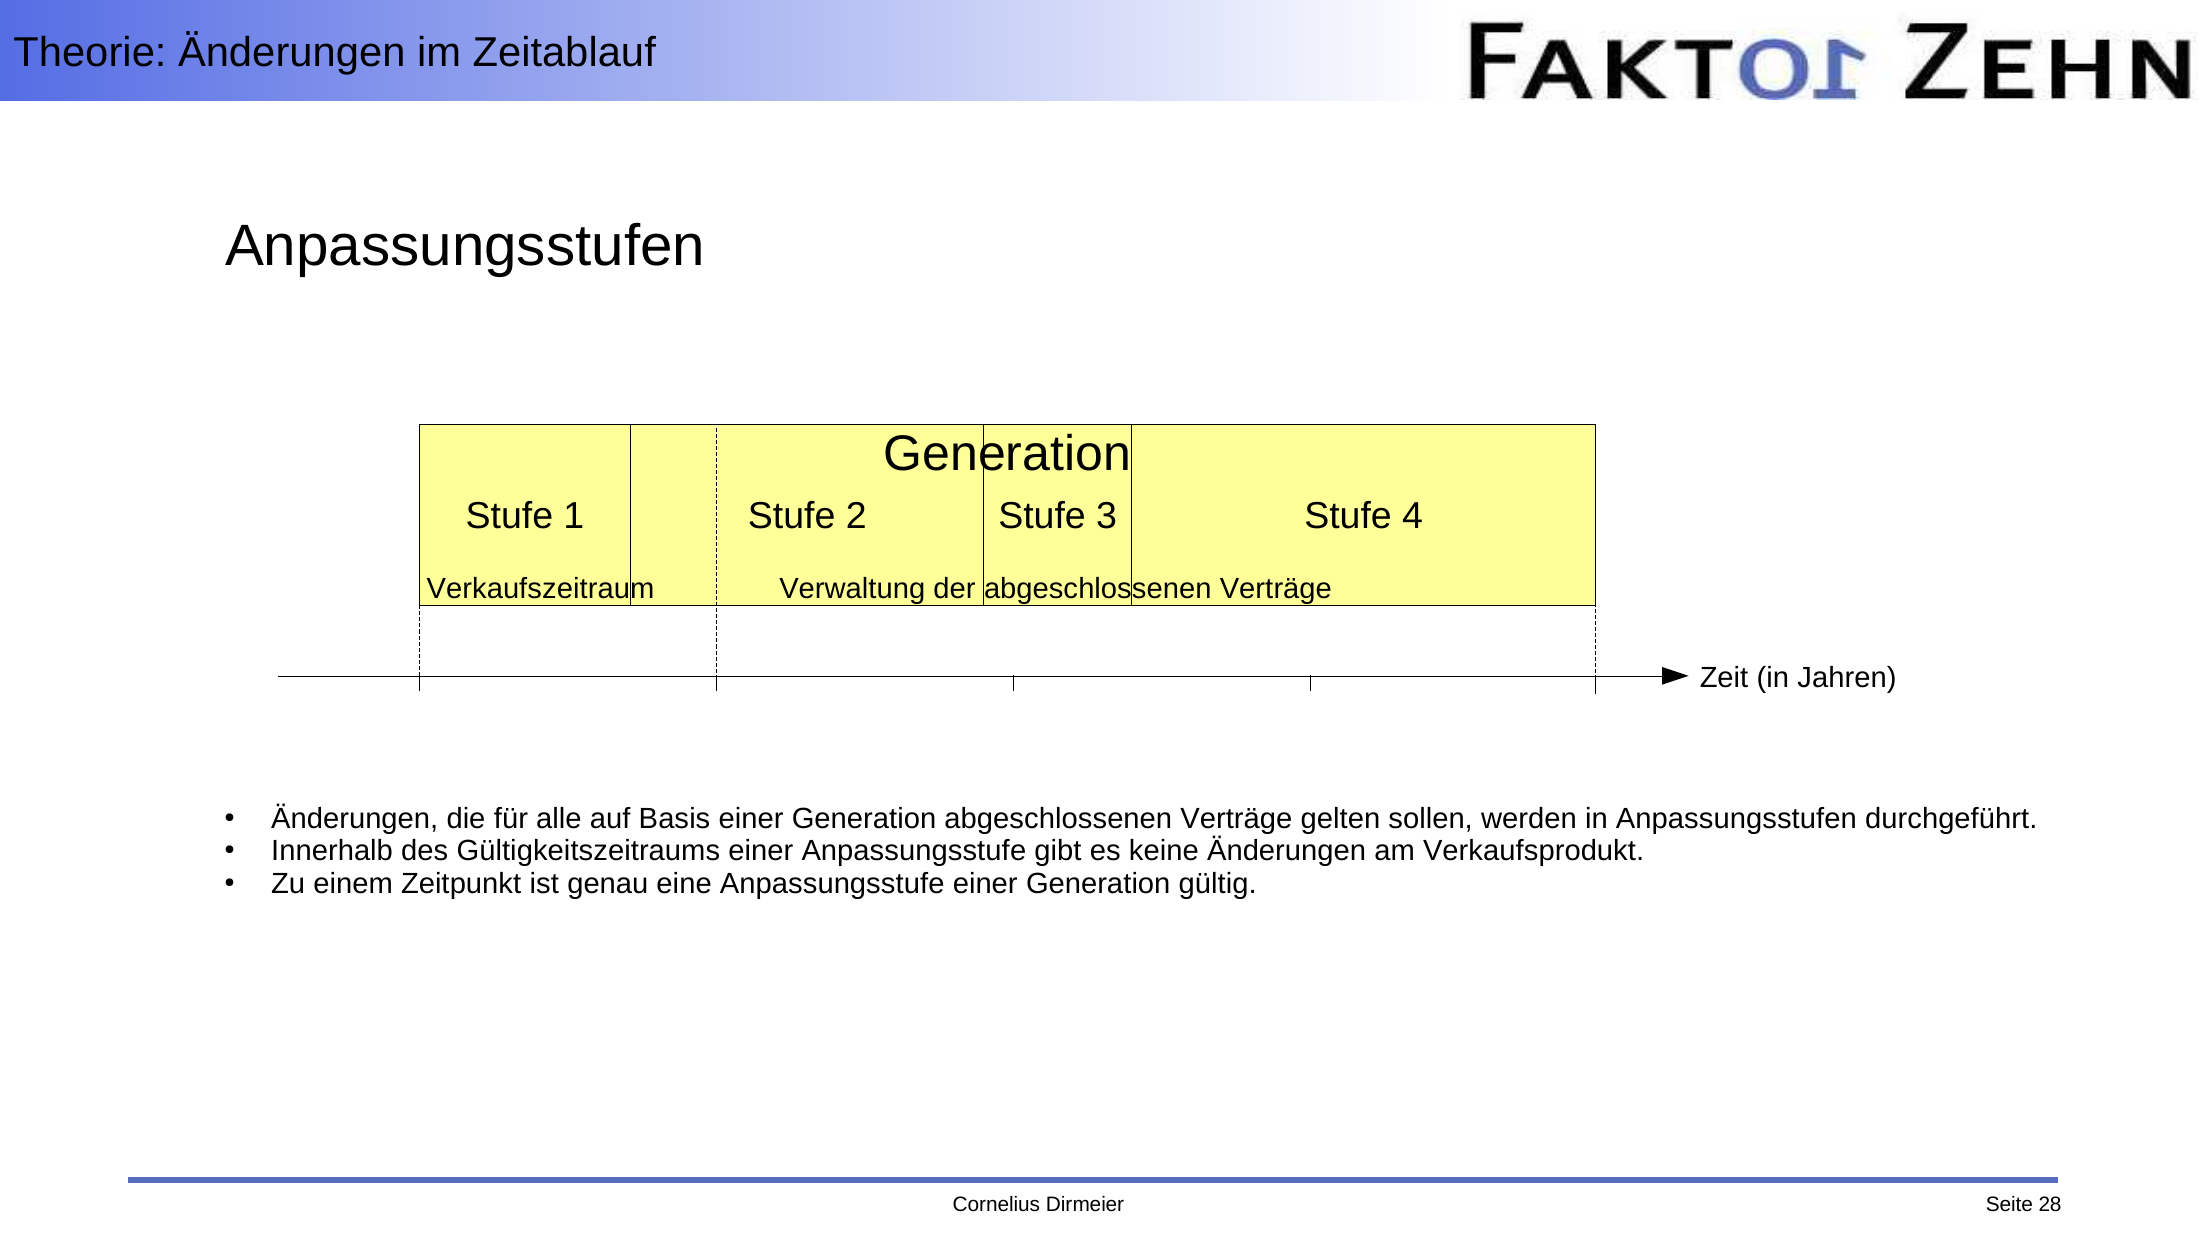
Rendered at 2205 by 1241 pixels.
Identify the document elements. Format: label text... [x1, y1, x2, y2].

picture [1769, 7, 2202, 100]
title Anpassungsstufen [225, 142, 1981, 349]
title Theorie: Änderungen im Zeitablauf [13, 0, 1769, 104]
text_box Änderungen, die für alle auf Basis einer Generation abgeschlossenen Verträge gelten sollen, werden in Anpassungsstufen durchgeführt. Innerhalb des Gültigkeitszeitraums einer Anpassungsstufe gibt es keine Änderungen am Verkaufsprodukt. Zu einem Zeitpunkt ist genau eine Anpassungsstufe einer Generation gültig. [129, 801, 2060, 1167]
text_box Generation [419, 424, 1596, 606]
text_box Zeit (in Jahren) [1699, 661, 1960, 695]
